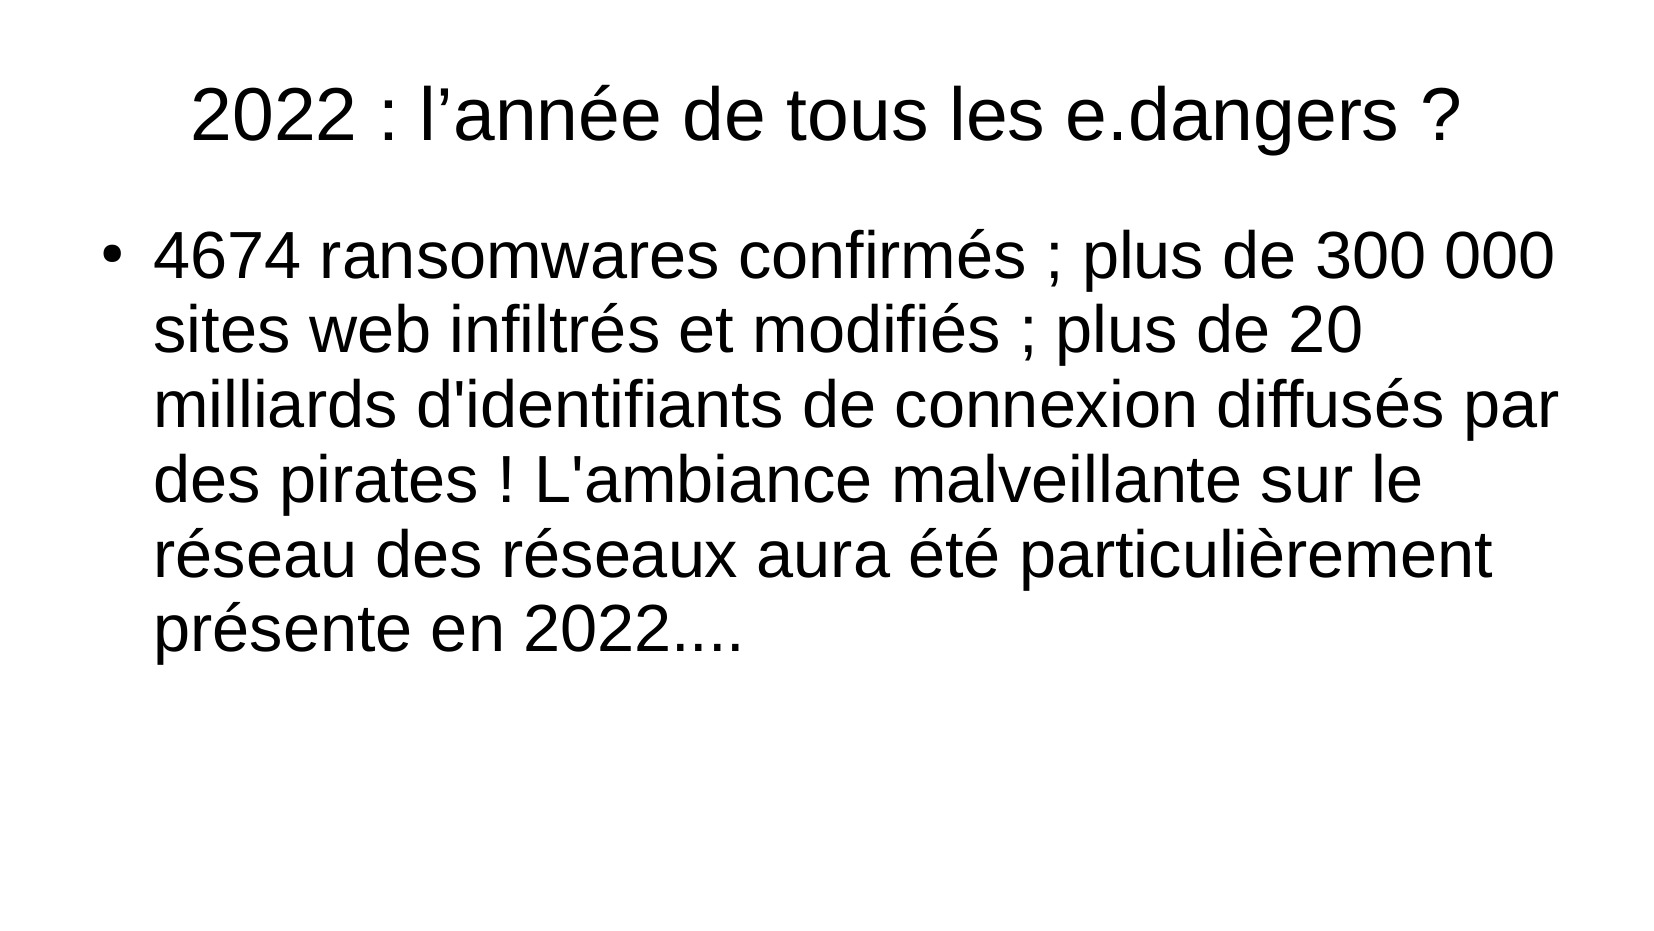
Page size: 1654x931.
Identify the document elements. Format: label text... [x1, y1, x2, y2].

title 2022 : l’année de tous les e.dangers ? [82, 37, 1571, 193]
list 4674 ransomwares confirmés ; plus de 300 000 sites web infiltrés et modifiés ; plus de 20 milliards d'identifiants de connexion diffusés par des pirates ! L'ambiance malveillante sur le réseau des réseaux aura été particulièrement présente en 2022.... [82, 217, 1571, 758]
